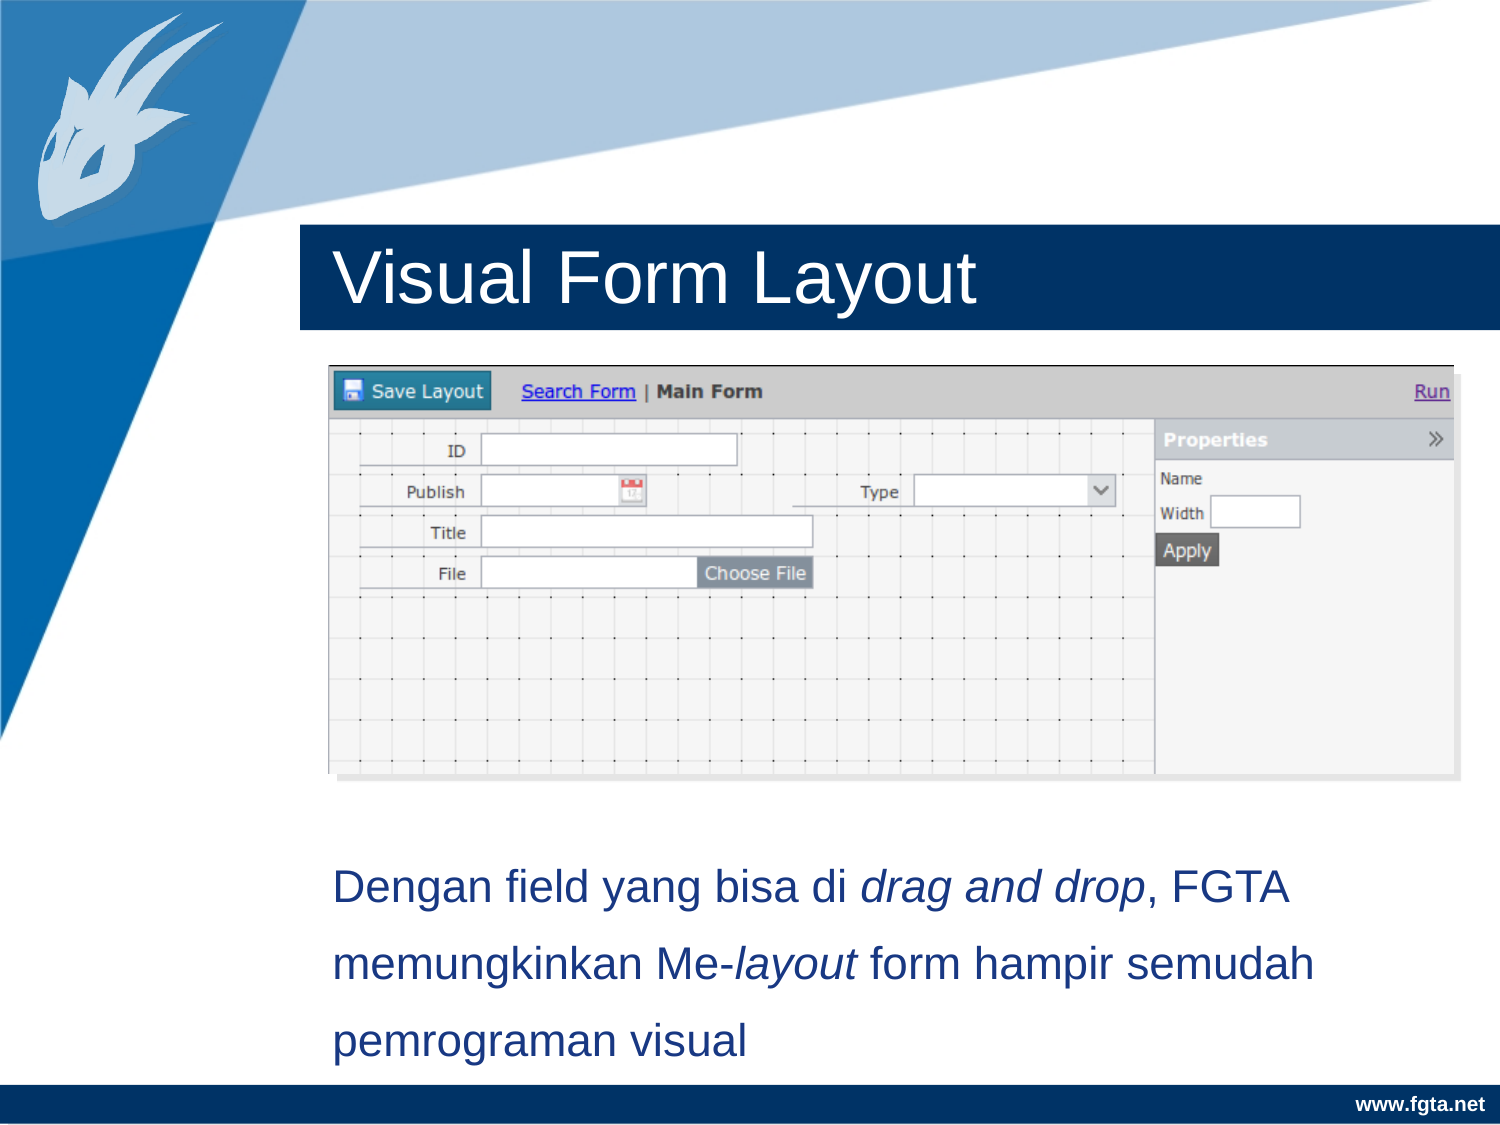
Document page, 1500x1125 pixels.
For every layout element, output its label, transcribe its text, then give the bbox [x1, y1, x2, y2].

picture [0, 0, 1500, 842]
list Dengan field yang bisa di drag and drop, FGTA memungkinkan Me-layout form hampir semudah pemrograman visual [282, 828, 1458, 1049]
title Visual Form Layout [300, 224, 1500, 331]
